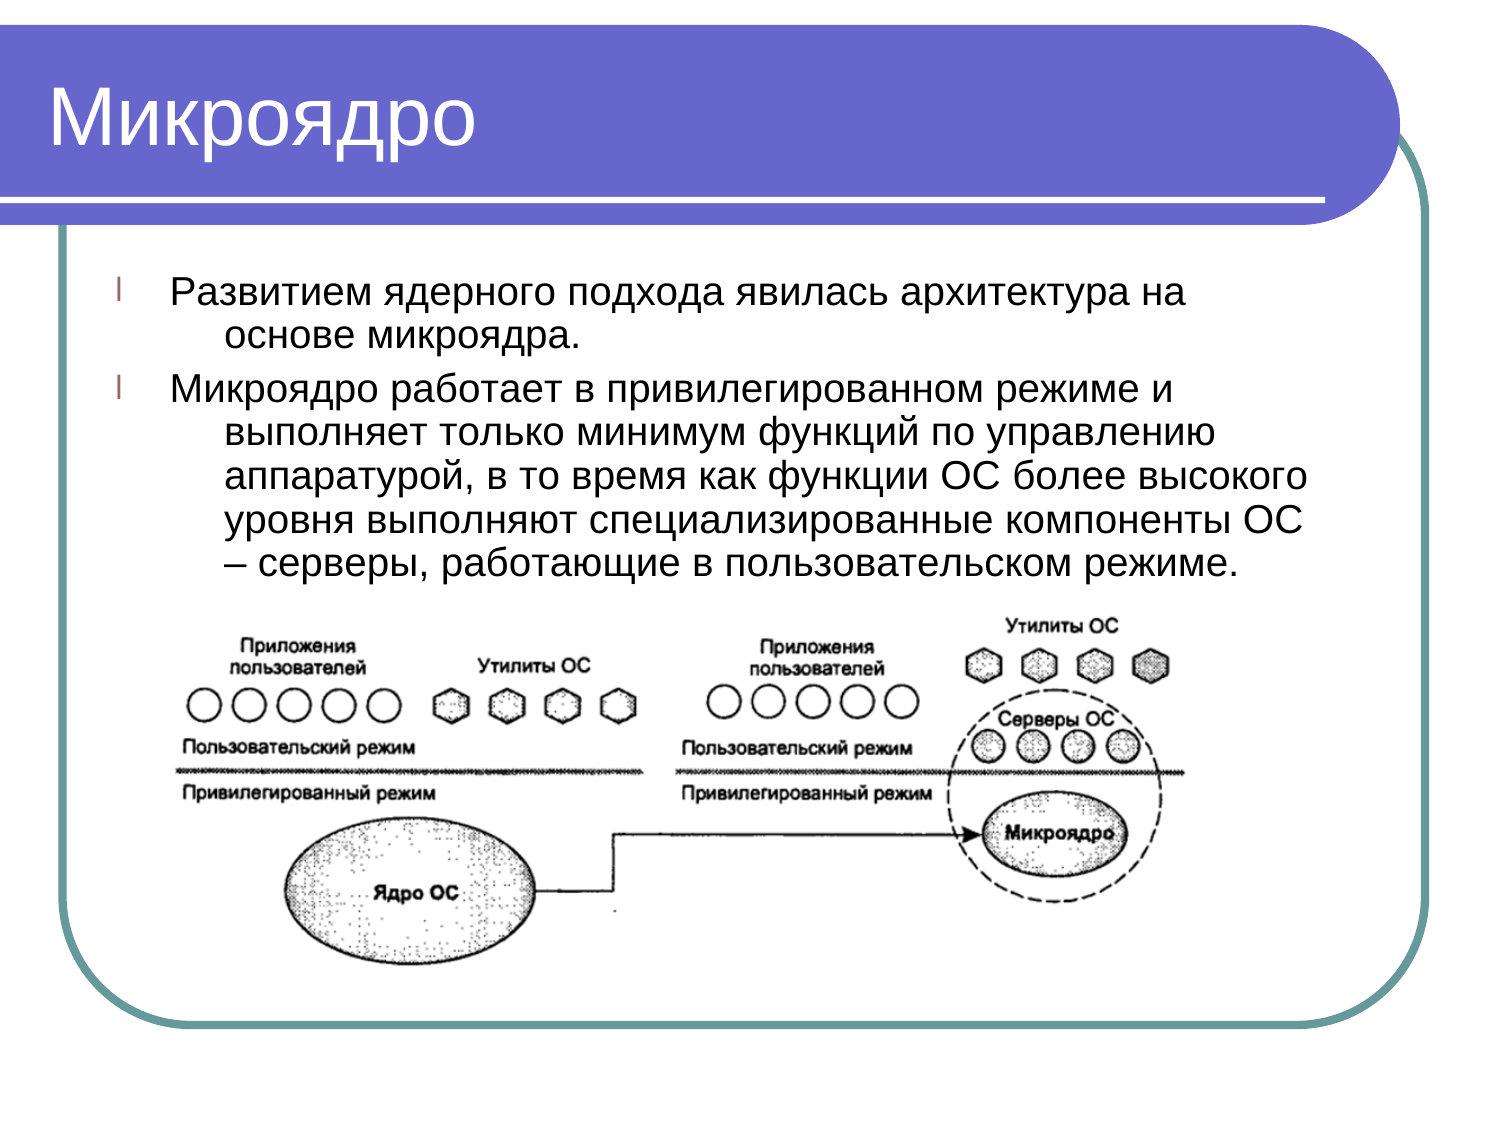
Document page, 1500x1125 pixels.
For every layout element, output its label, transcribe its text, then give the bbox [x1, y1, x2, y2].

picture [171, 609, 1199, 979]
list Развитием ядерного подхода явилась архитектура на основе микроядра. Микроядро работает в привилегированном режиме и выполняет только минимум функций по управлению аппаратурой, в то время как функции ОС более высокого уровня выполняют специализированные компоненты ОС – серверы, работающие в пользовательском режиме. [99, 262, 1329, 610]
title Микроядро [32, 37, 1347, 188]
